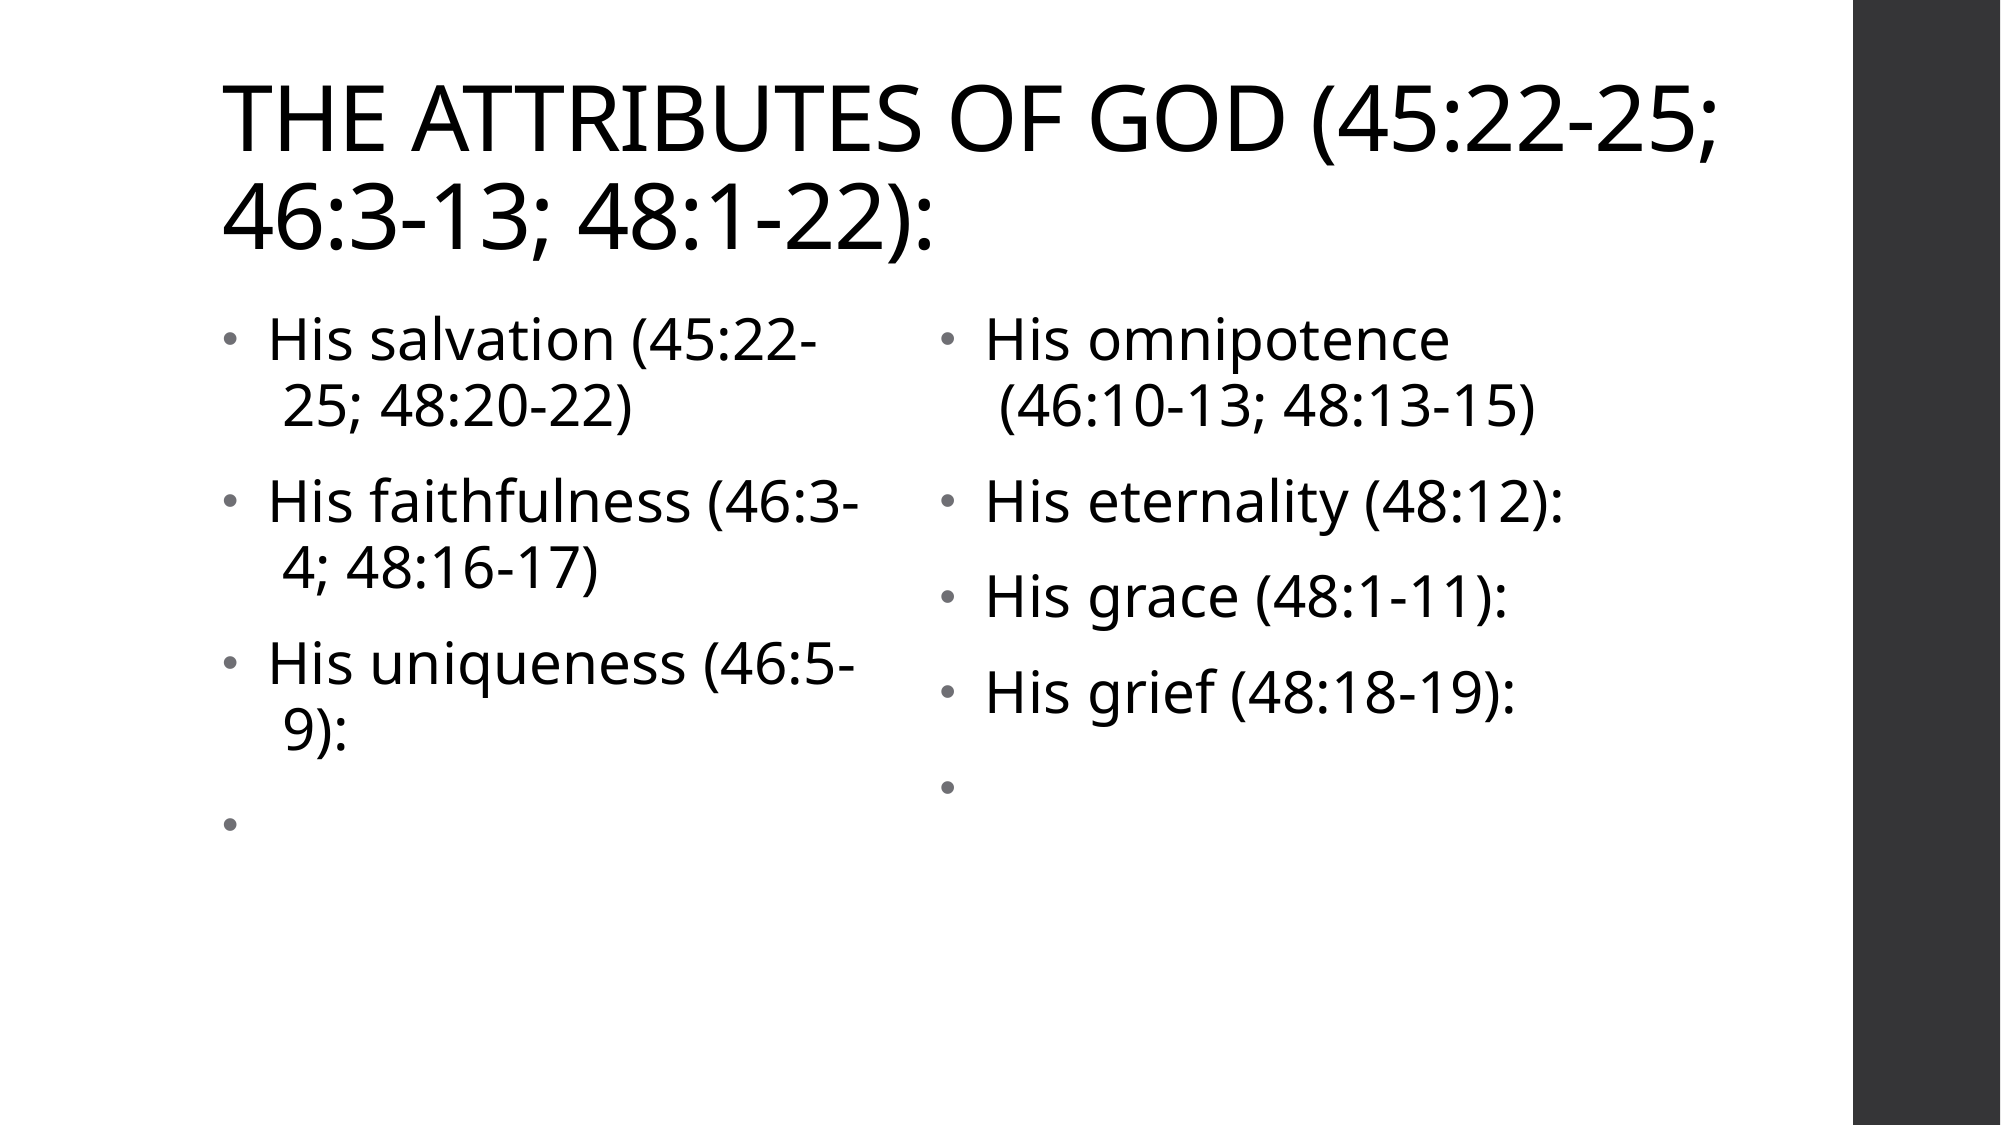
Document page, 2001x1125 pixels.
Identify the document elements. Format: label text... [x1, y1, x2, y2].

list His omnipotence (46:10-13; 48:13-15) His eternality (48:12): His grace (48:1-11): His grief (48:18-19): [924, 299, 1617, 1014]
title THE ATTRIBUTES OF GOD (45:22-25; 46:3-13; 48:1-22): [206, 60, 1797, 278]
list His salvation (45:22-25; 48:20-22) His faithfulness (46:3-4; 48:16-17) His uniqueness (46:5-9): [207, 299, 900, 1014]
